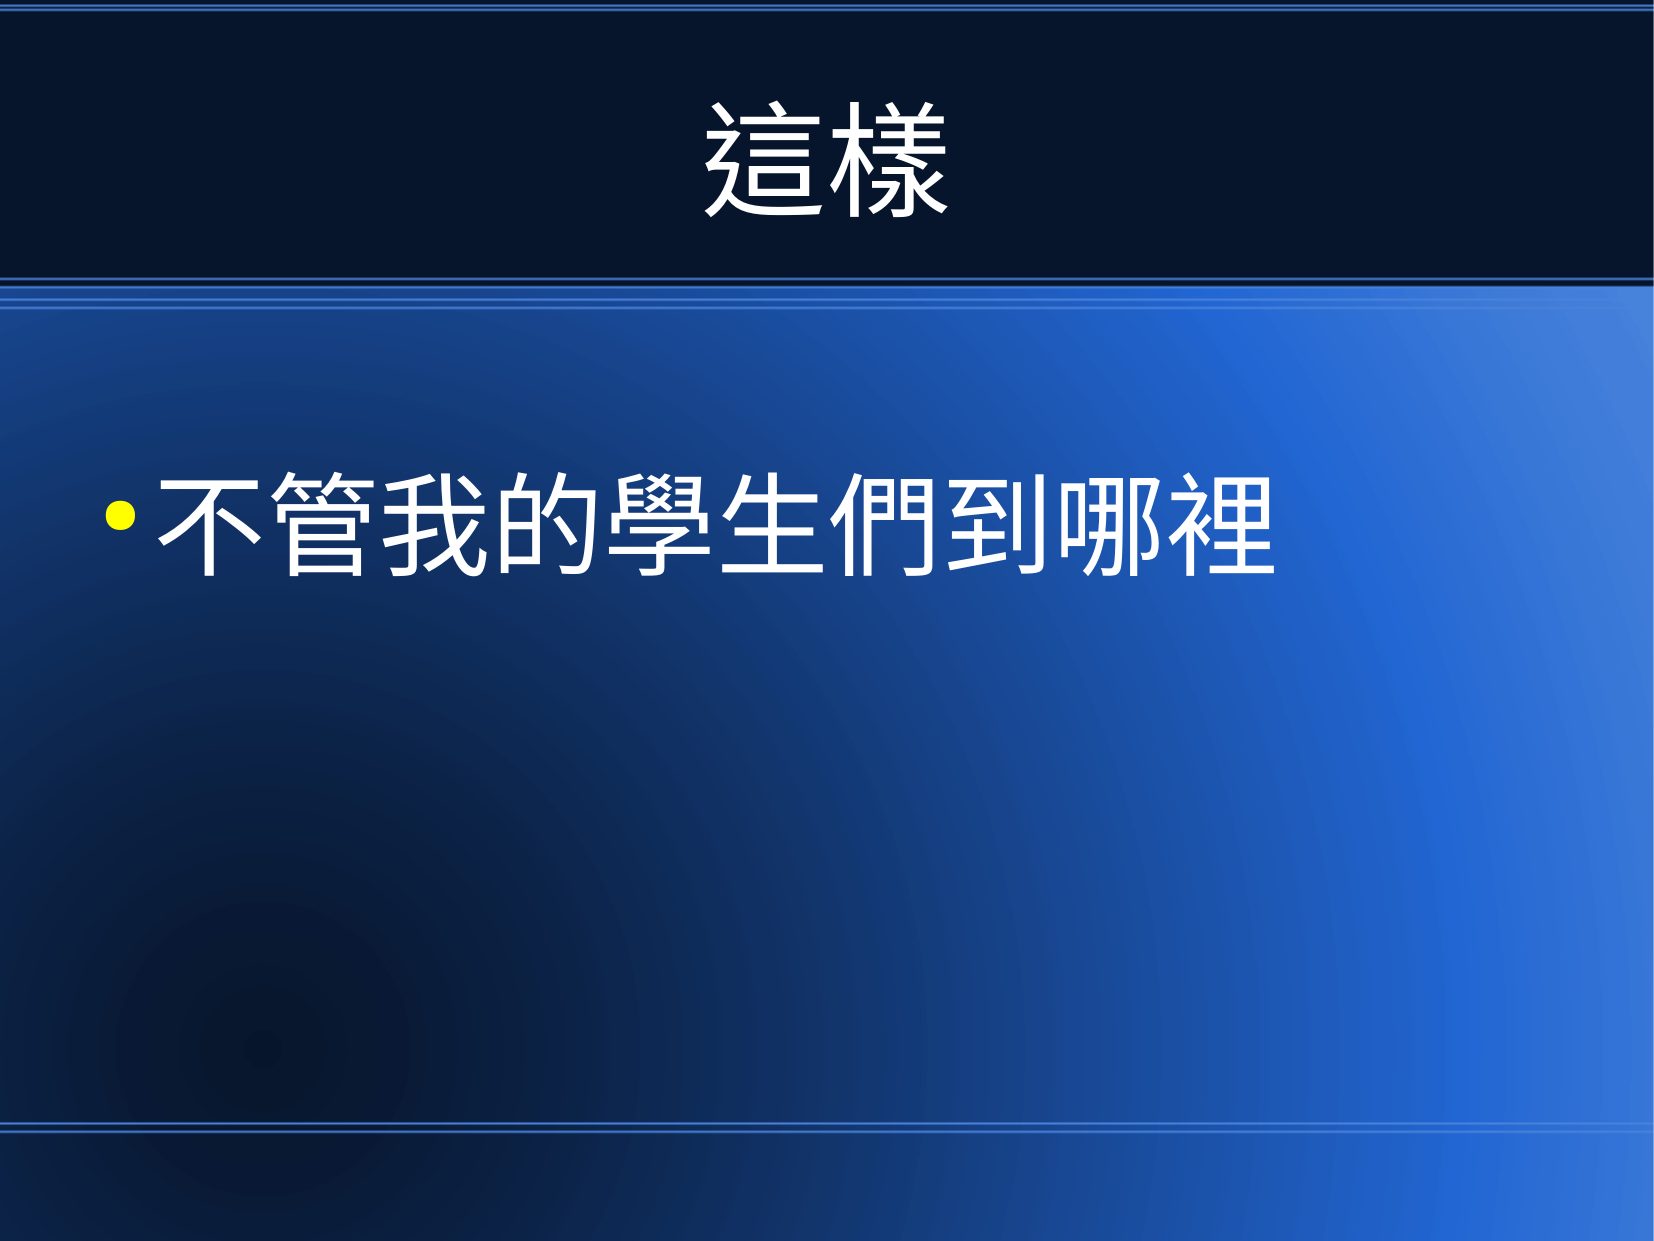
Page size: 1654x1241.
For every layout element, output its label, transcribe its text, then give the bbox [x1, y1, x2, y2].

picture [0, 0, 1654, 1241]
title 這樣 [82, 49, 1571, 257]
list 不管我的學生們到哪裡 [82, 355, 1571, 1241]
